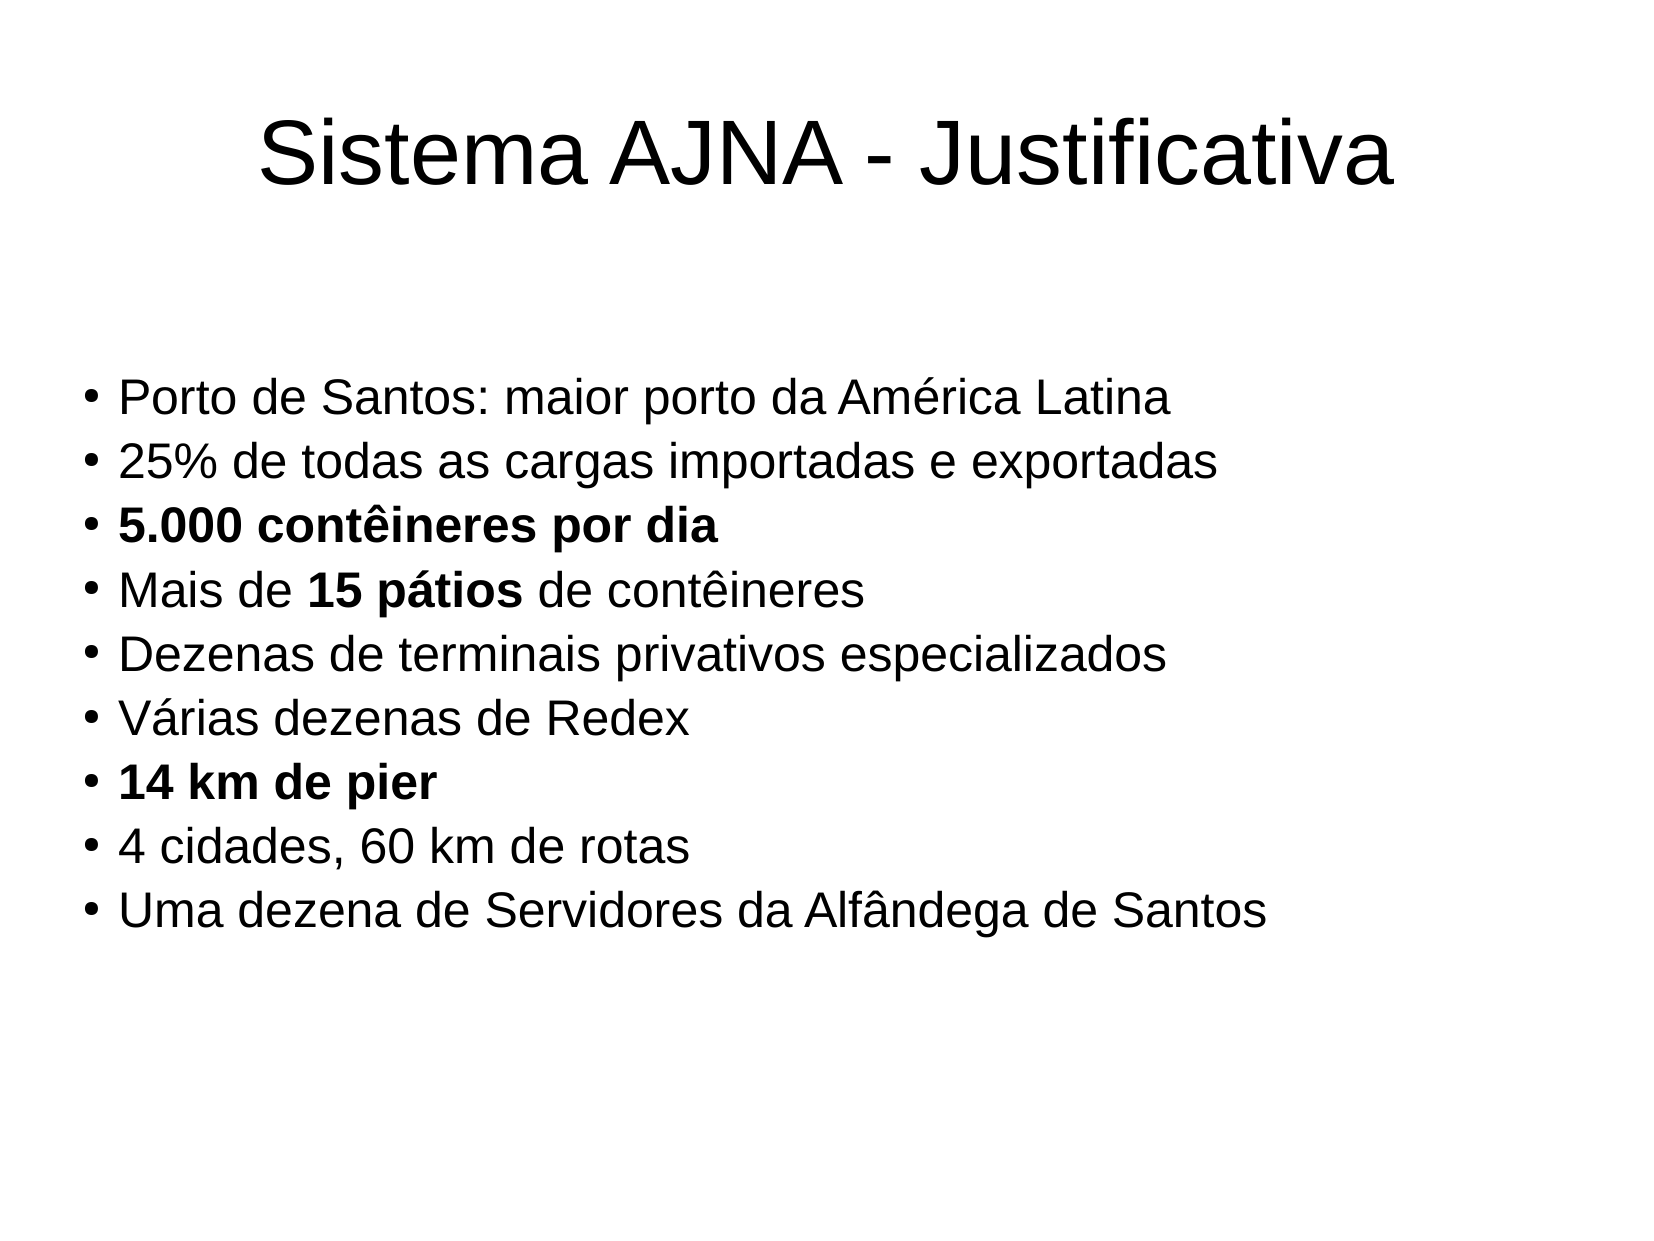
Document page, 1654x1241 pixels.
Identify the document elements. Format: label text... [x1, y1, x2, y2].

subtitle Porto de Santos: maior porto da América Latina 25% de todas as cargas importadas e exportadas 5.000 contêineres por dia Mais de 15 pátios de contêineres Dezenas de terminais privativos especializados Várias dezenas de Redex 14 km de pier 4 cidades, 60 km de rotas Uma dezena de Servidores da Alfândega de Santos [82, 289, 1571, 1010]
title Sistema AJNA - Justificativa [82, 49, 1571, 257]
